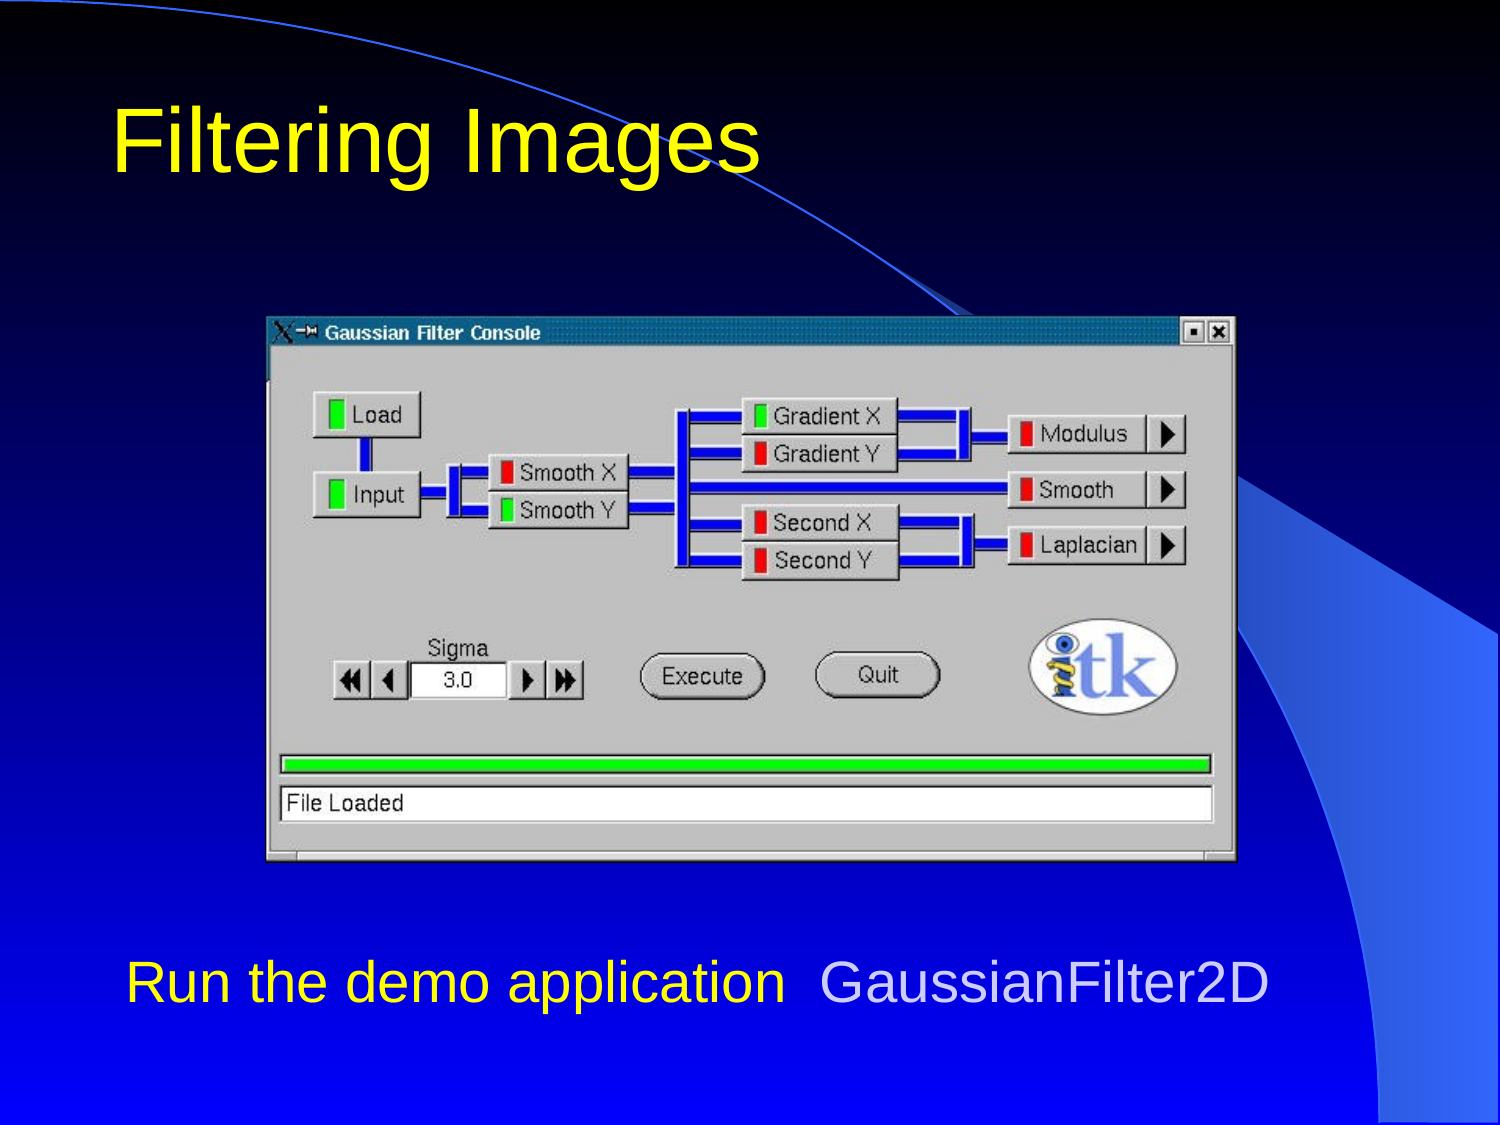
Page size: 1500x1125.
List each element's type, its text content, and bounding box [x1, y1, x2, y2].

picture [265, 315, 1238, 863]
title Filtering Images [94, 49, 1370, 238]
list Run the demo application GaussianFilter2D [124, 949, 1275, 1038]
